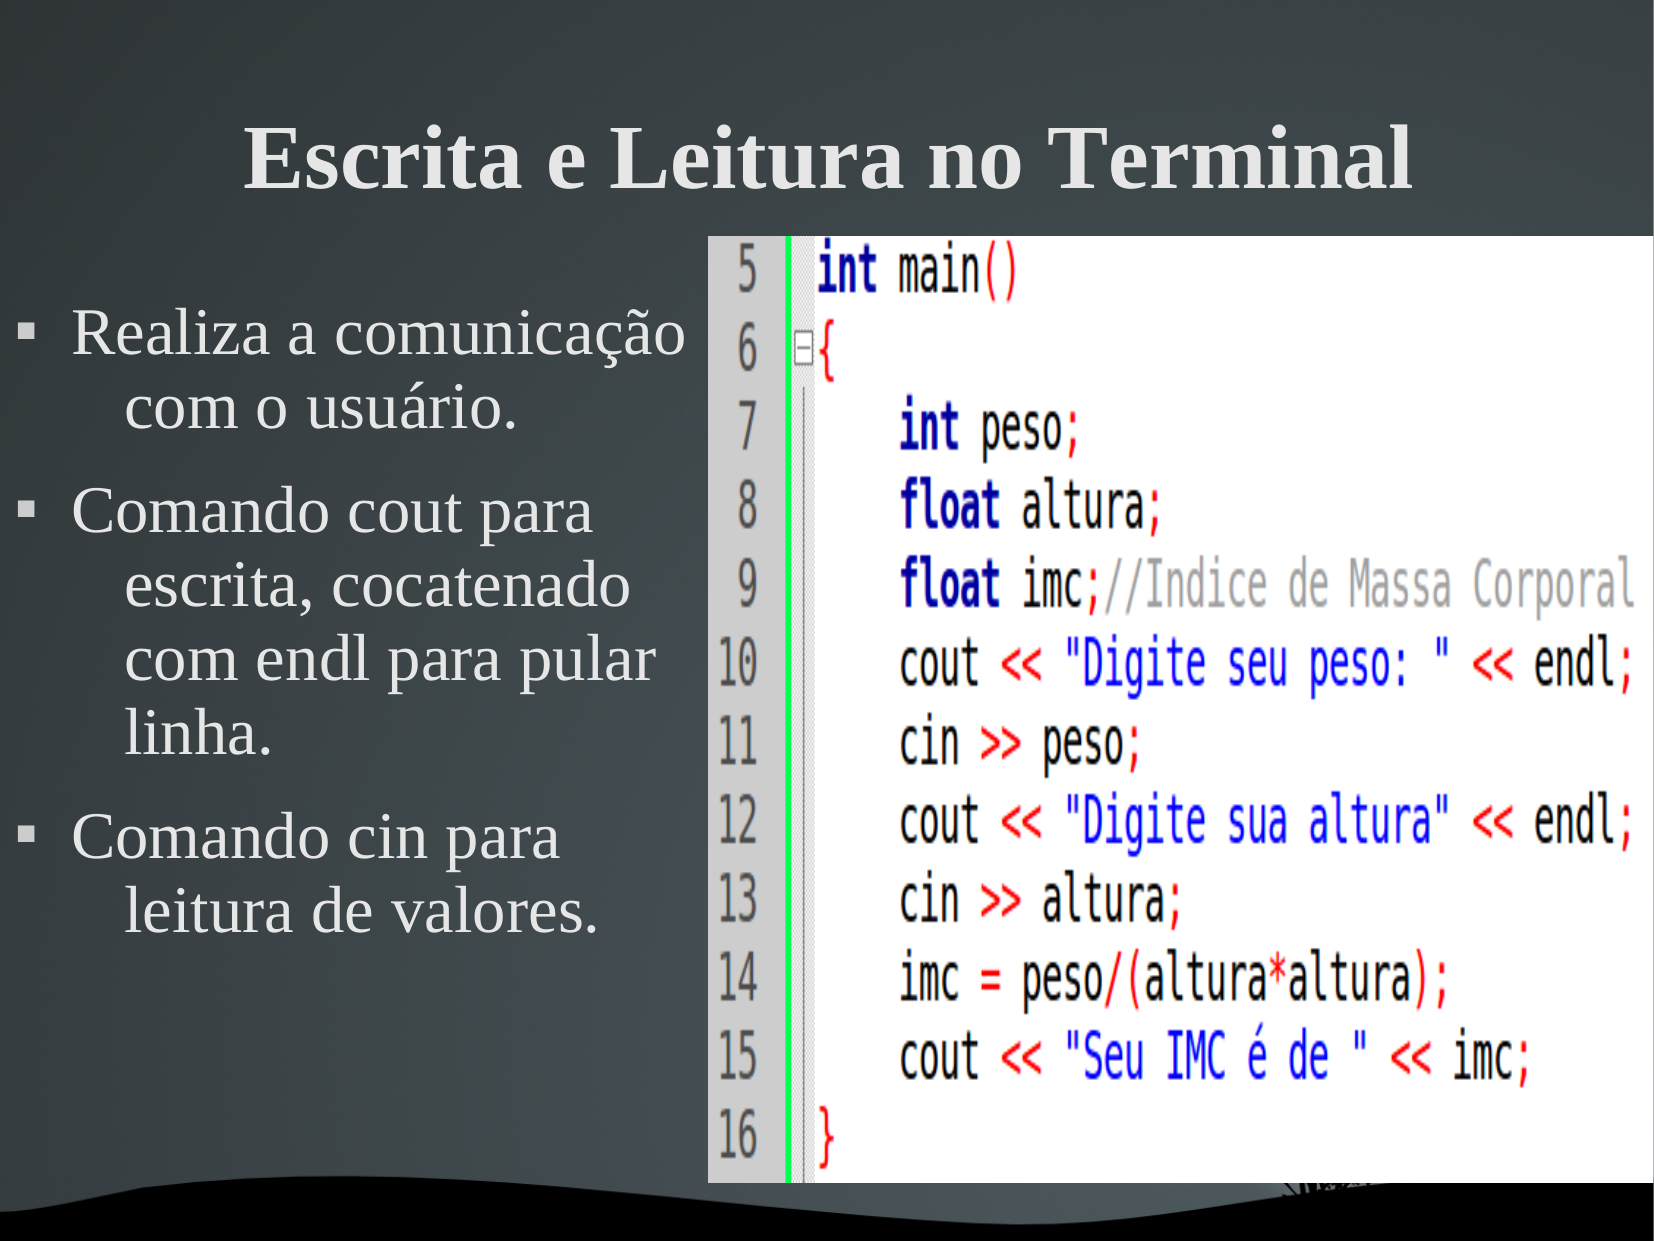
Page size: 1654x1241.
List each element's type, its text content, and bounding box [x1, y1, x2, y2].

title Escrita e Leitura no Terminal [88, 49, 1571, 266]
picture [0, 0, 1654, 1241]
list Realiza a comunicação com o usuário. Comando cout para escrita, cocatenado com endl para pular linha. Comando cin para leitura de valores. [0, 295, 708, 1114]
